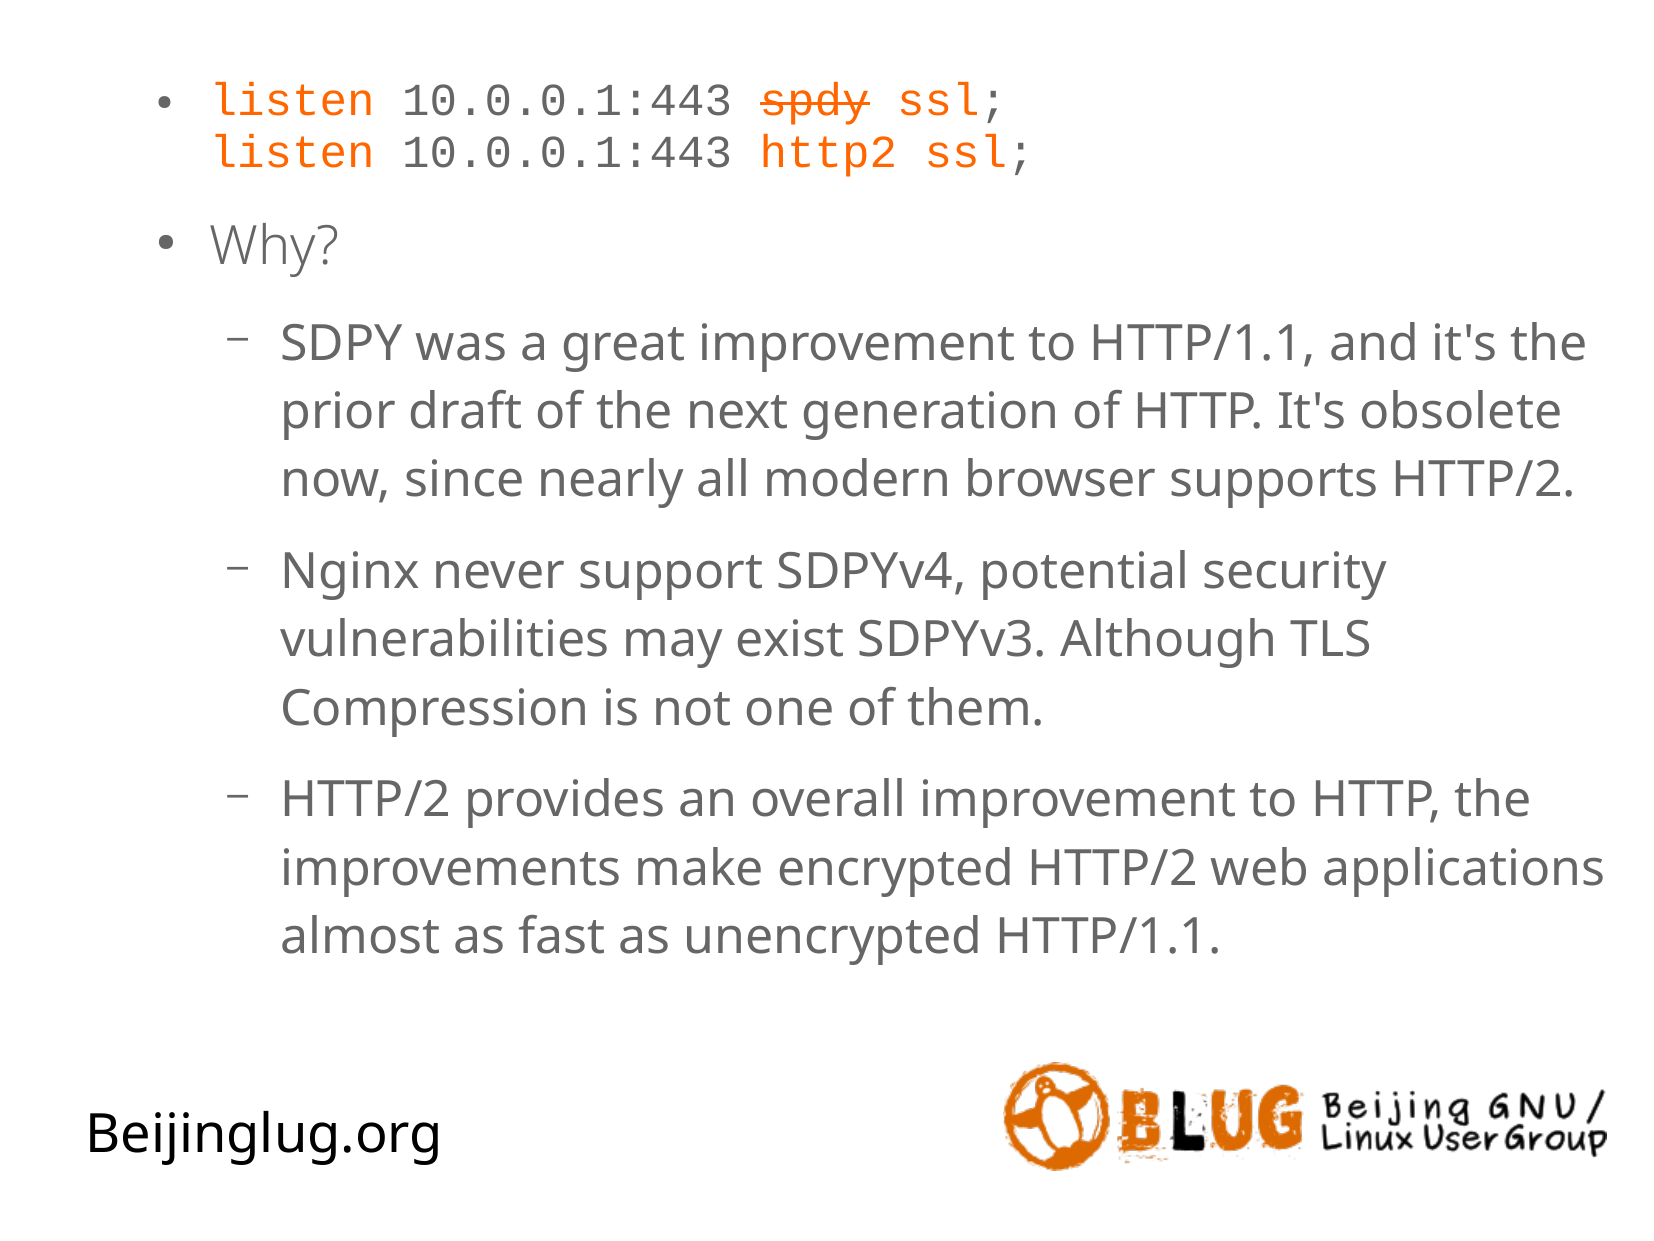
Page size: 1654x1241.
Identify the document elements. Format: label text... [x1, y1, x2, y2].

picture [1003, 1062, 1607, 1171]
list listen 10.0.0.1:443 spdy ssl; listen 10.0.0.1:443 http2 ssl; Why? SDPY was a great improvement to HTTP/1.1, and it's the prior draft of the next generation of HTTP. It's obsolete now, since nearly all modern browser supports HTTP/2. Nginx never support SDPYv4, potential security vulnerabilities may exist SDPYv3. Although TLS Compression is not one of them. HTTP/2 provides an overall improvement to HTTP, the improvements make encrypted HTTP/2 web applications almost as fast as unencrypted HTTP/1.1. [138, 77, 1612, 1020]
